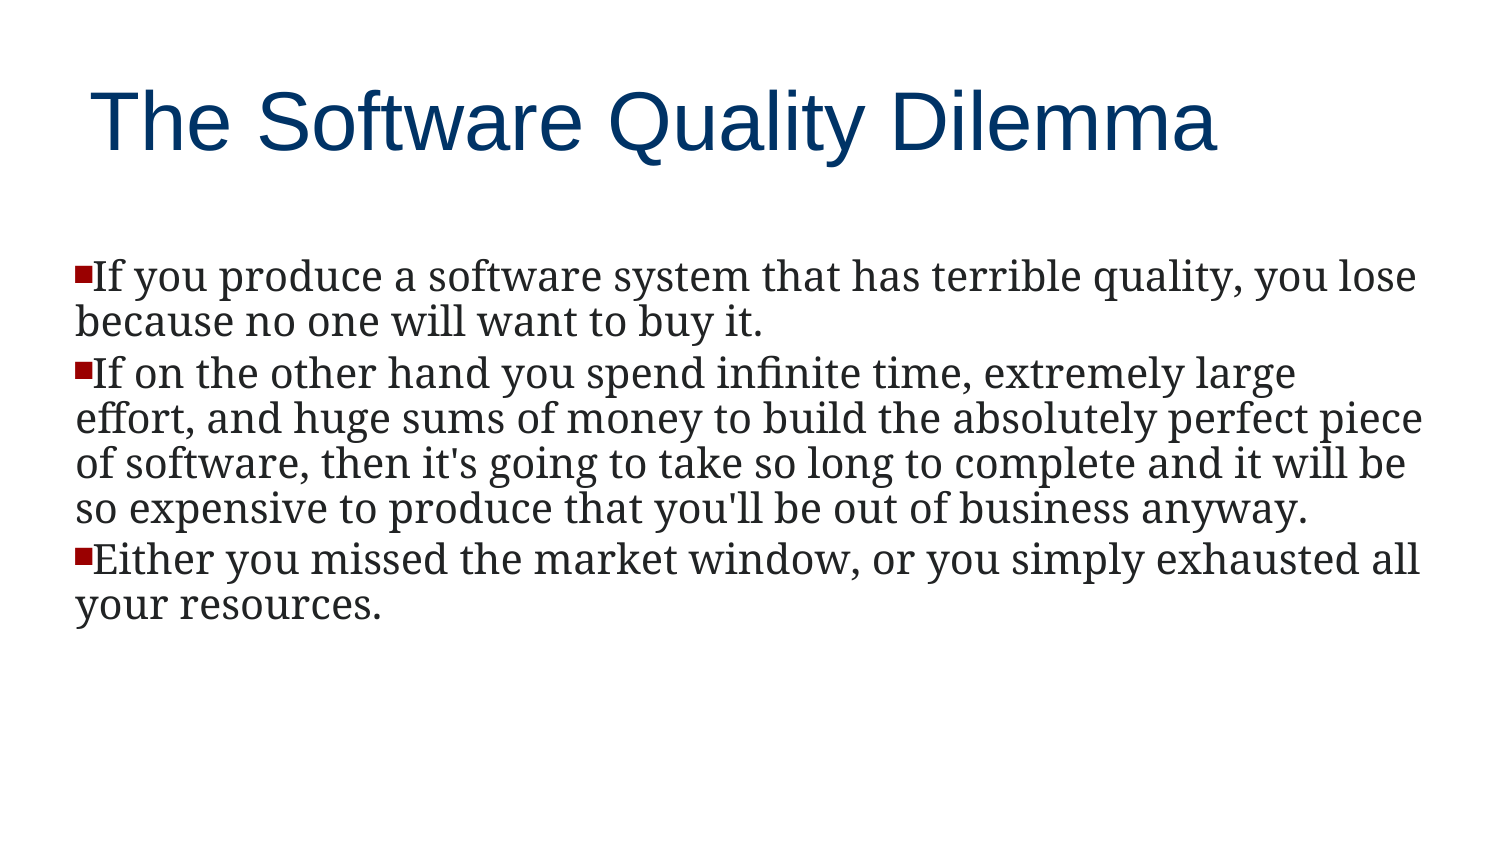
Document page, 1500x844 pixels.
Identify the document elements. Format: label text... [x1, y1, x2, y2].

subtitle If you produce a software system that has terrible quality, you lose because no one will want to buy it. If on the other hand you spend infinite time, extremely large effort, and huge sums of money to build the absolutely perfect piece of software, then it's going to take so long to complete and it will be so expensive to produce that you'll be out of business anyway. Either you missed the market window, or you simply exhausted all your resources. [75, 197, 1425, 687]
title The Software Quality Dilemma [75, 33, 1425, 175]
